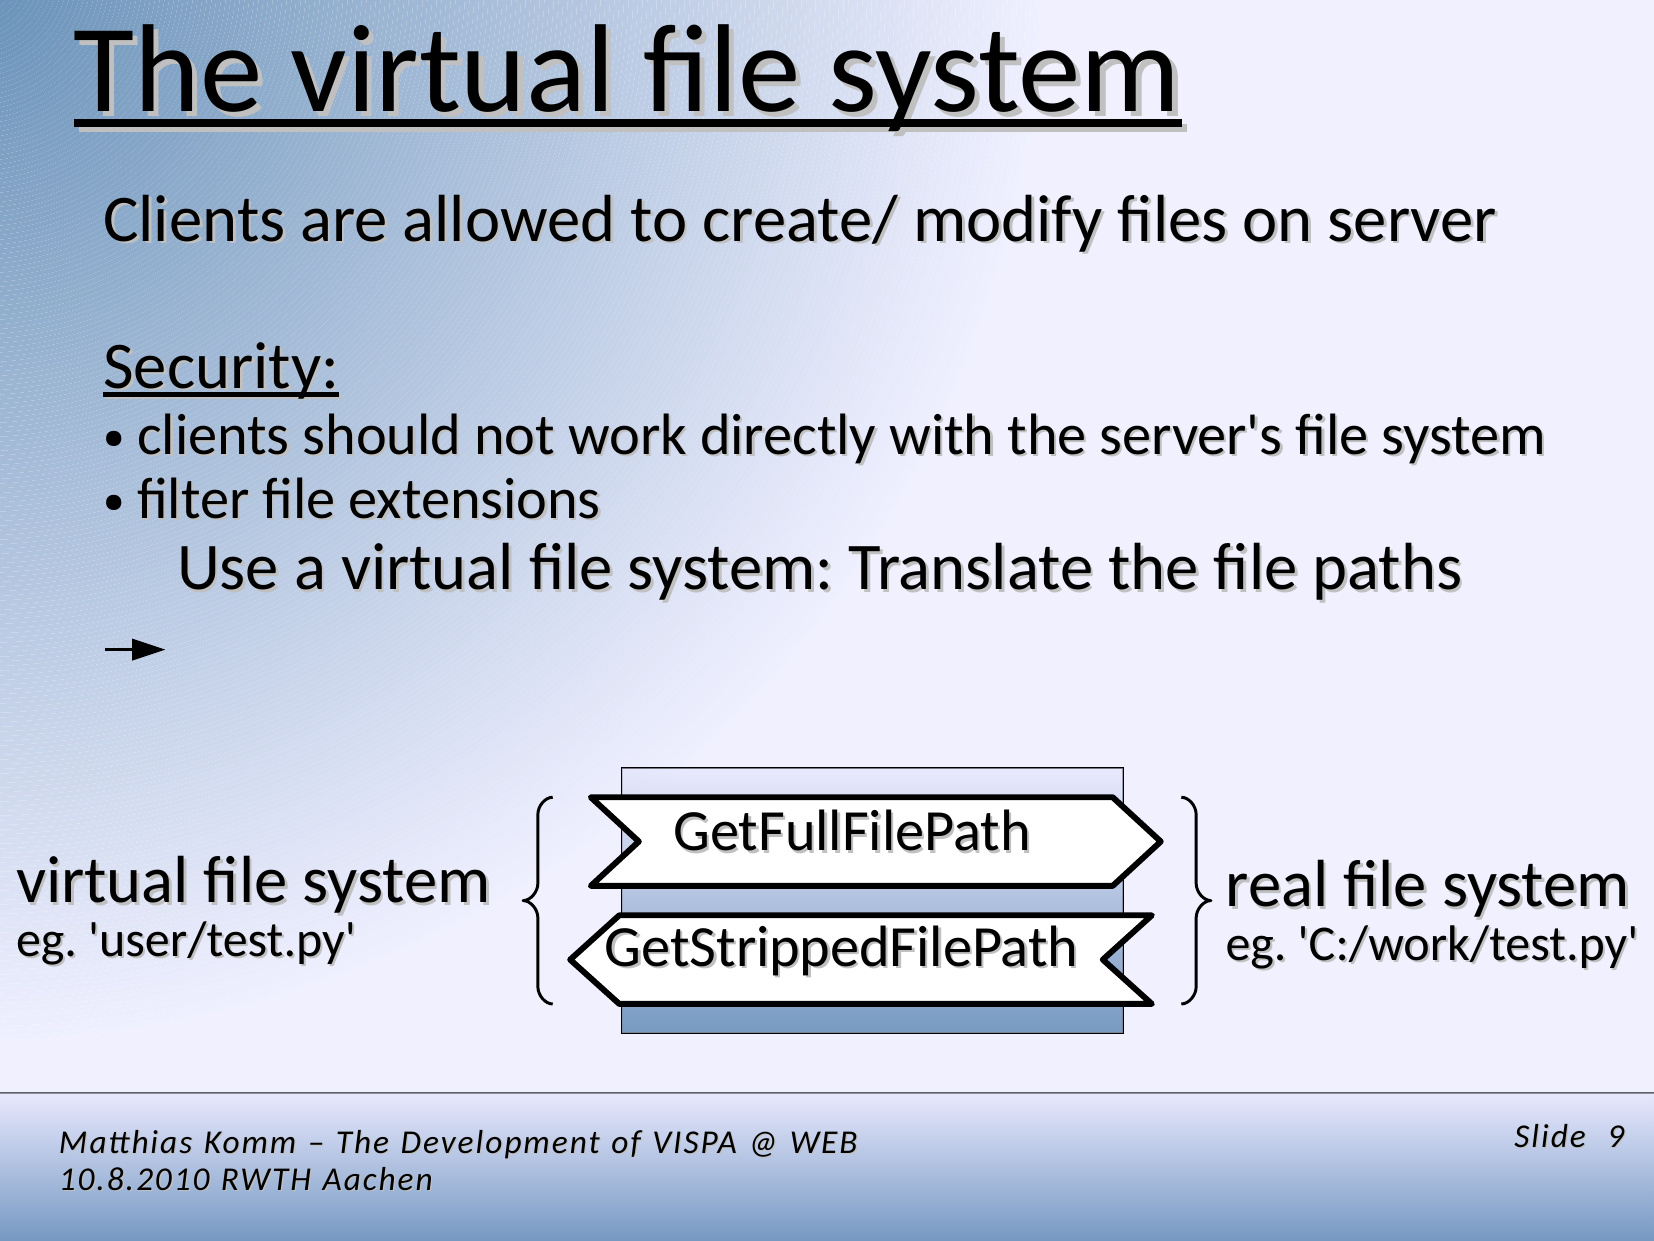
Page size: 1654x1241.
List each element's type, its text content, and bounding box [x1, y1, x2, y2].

text_box virtual file system eg. 'user/test.py' [1, 845, 506, 1003]
text_box [590, 767, 1161, 1034]
text_box Clients are allowed to create/ modify files on server Security: clients should not work directly with the server's file system filter file extensions Use a virtual file system: Translate the file paths [88, 177, 1654, 700]
text_box [570, 941, 590, 978]
text_box real file system eg. 'C:/work/test.py' [1210, 849, 1654, 1007]
text_box GetFullFilePath [658, 799, 1046, 886]
text_box GetStrippedFilePath [590, 915, 1094, 1002]
text_box The virtual file system [59, 10, 1418, 178]
